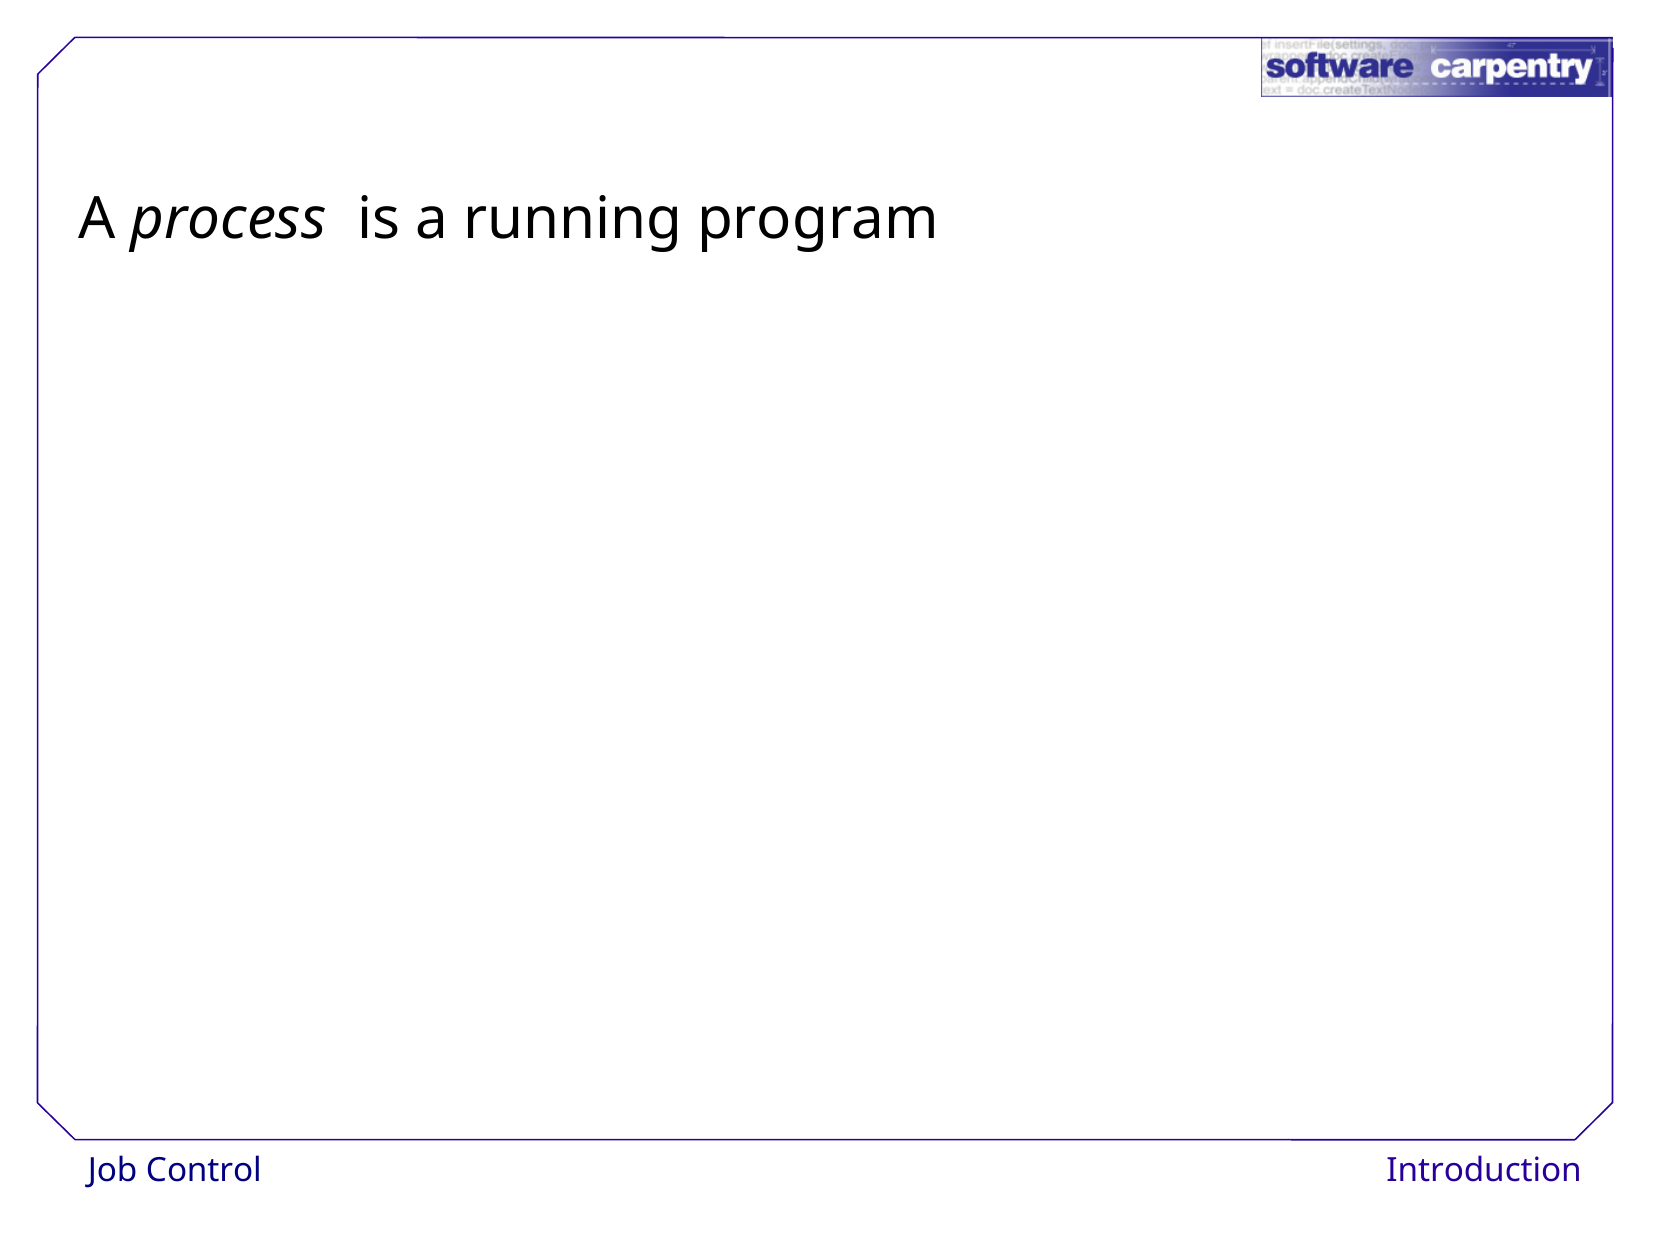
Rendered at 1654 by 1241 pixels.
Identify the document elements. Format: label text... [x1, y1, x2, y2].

text_box A process is a running program [63, 138, 1105, 259]
picture [1261, 39, 1613, 97]
